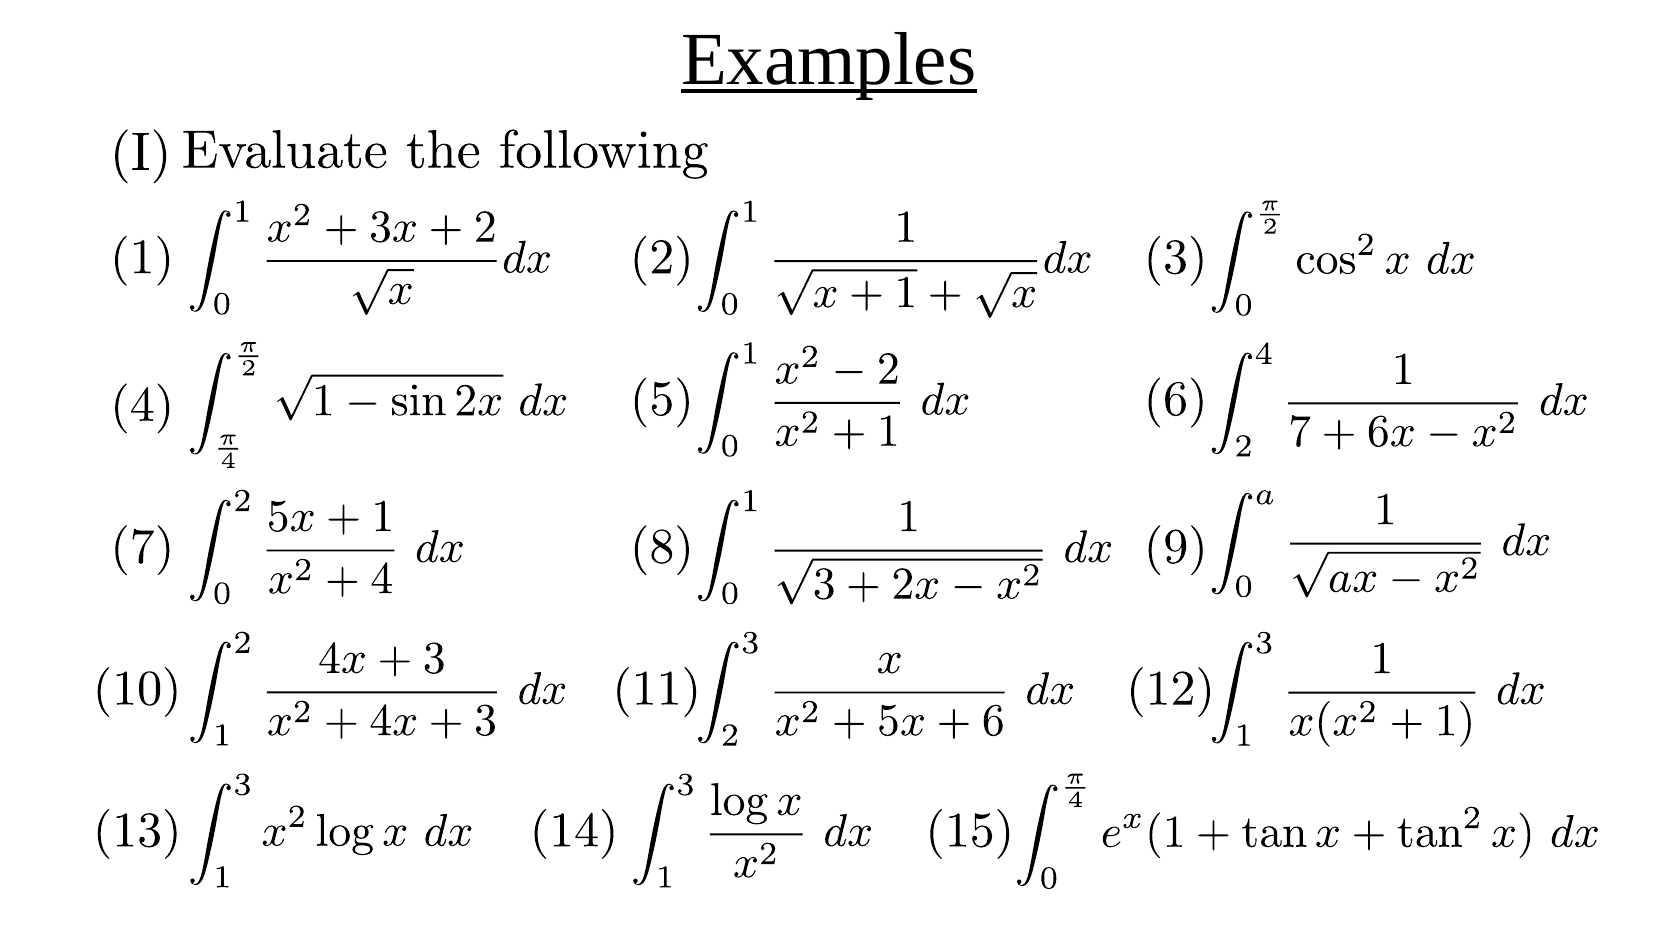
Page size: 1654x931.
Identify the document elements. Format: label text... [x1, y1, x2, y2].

text_box [189, 200, 551, 315]
text_box [95, 808, 177, 859]
text_box [189, 342, 567, 468]
text_box [614, 631, 1074, 746]
text_box [697, 200, 1091, 319]
text_box [1146, 235, 1203, 286]
text_box [189, 631, 566, 746]
text_box [95, 667, 177, 717]
subtitle [59, 129, 1607, 898]
text_box [532, 808, 614, 859]
text_box [112, 525, 170, 576]
text_box [1211, 631, 1544, 747]
text_box [1128, 667, 1210, 718]
text_box [697, 342, 969, 457]
text_box [1211, 200, 1474, 316]
text_box [697, 489, 1112, 605]
text_box [1211, 490, 1550, 598]
text_box [632, 525, 689, 576]
text_box [112, 129, 167, 184]
text_box [1016, 773, 1598, 889]
text_box [1146, 377, 1203, 428]
text_box [183, 129, 708, 179]
text_box [189, 489, 463, 605]
text_box [112, 235, 170, 286]
text_box [632, 235, 689, 286]
text_box [927, 808, 1010, 859]
text_box [1211, 342, 1587, 457]
text_box [189, 773, 472, 888]
text_box [632, 773, 872, 888]
text_box [632, 377, 689, 428]
text_box [1146, 525, 1203, 576]
text_box [112, 383, 170, 434]
title Examples [84, 17, 1574, 101]
